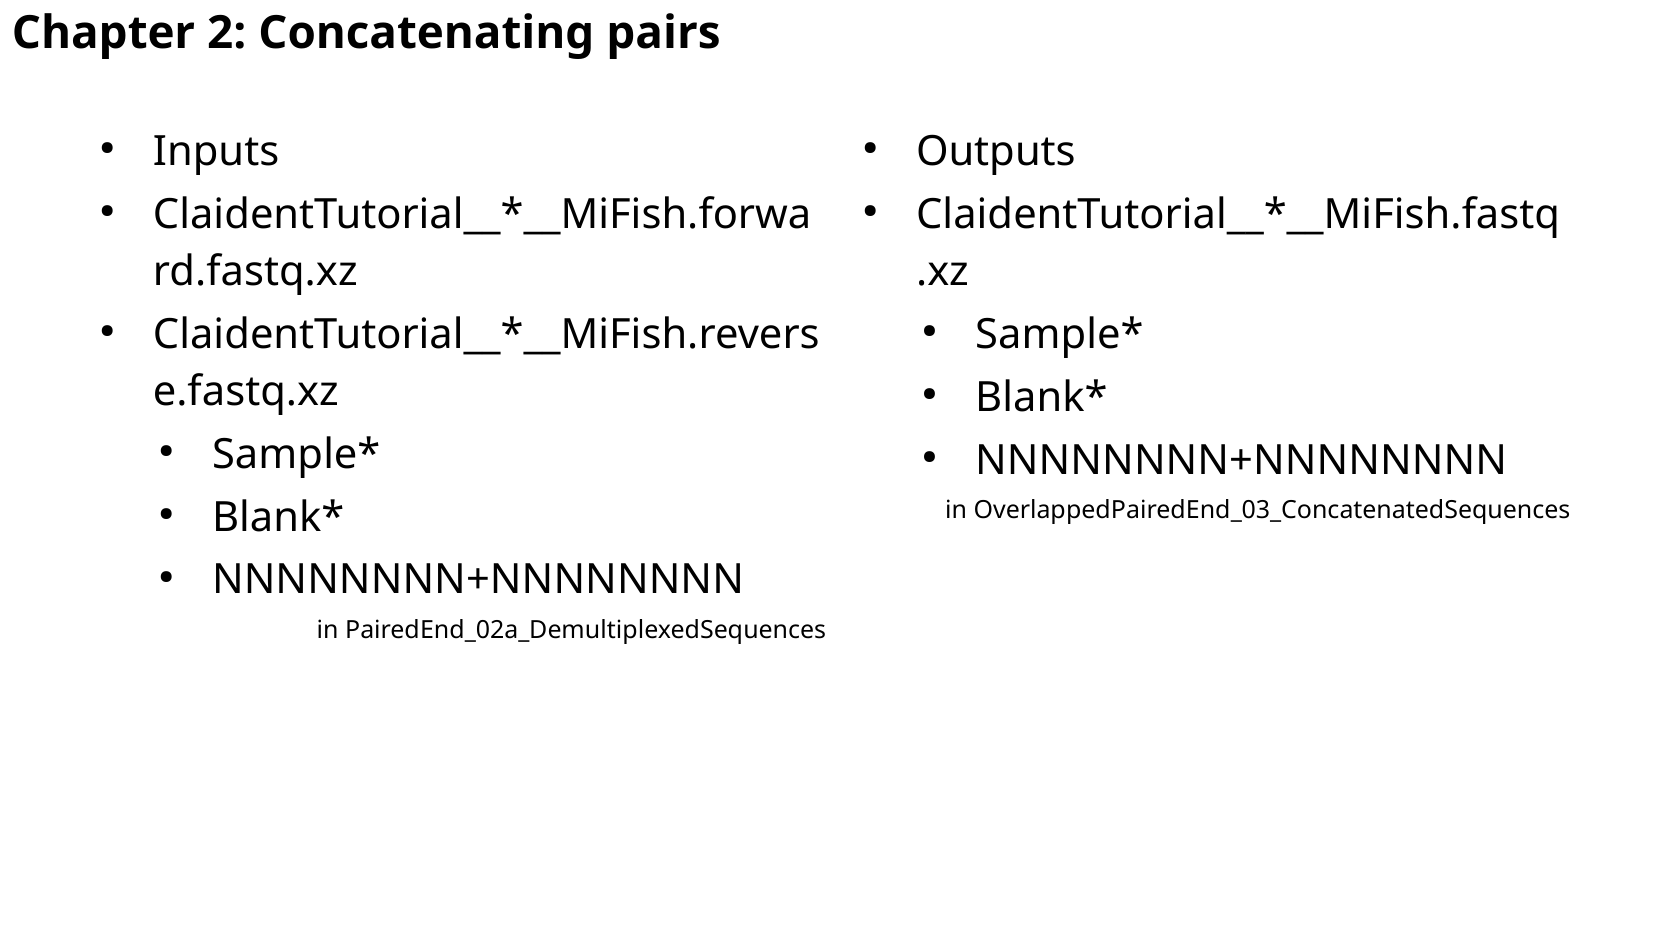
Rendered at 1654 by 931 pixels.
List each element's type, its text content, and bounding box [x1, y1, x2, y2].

list Inputs ClaidentTutorial__*__MiFish.forward.fastq.xz ClaidentTutorial__*__MiFish.reverse.fastq.xz Sample* Blank* NNNNNNNN+NNNNNNNN in PairedEnd_02a_DemultiplexedSequences [82, 120, 827, 810]
title Chapter 2: Concatenating pairs [11, 0, 1642, 130]
list Outputs ClaidentTutorial__*__MiFish.fastq.xz Sample* Blank* NNNNNNNN+NNNNNNNN in OverlappedPairedEnd_03_ConcatenatedSequences [845, 120, 1572, 759]
